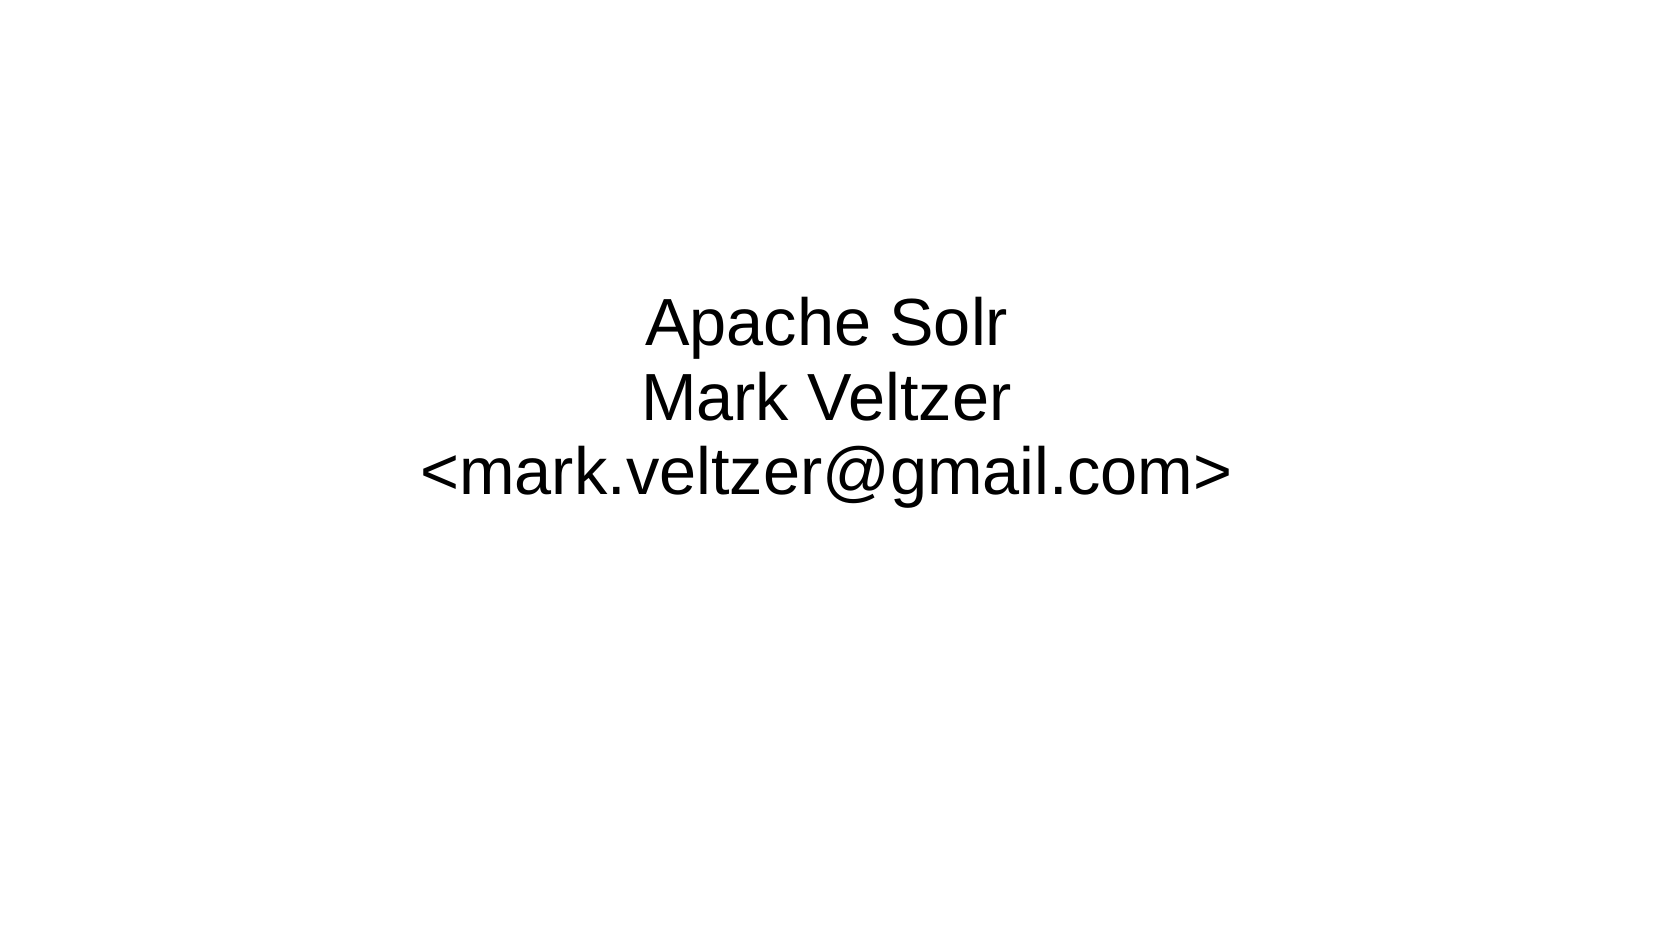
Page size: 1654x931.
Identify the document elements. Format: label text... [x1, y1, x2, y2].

subtitle Apache Solr Mark Veltzer <mark.veltzer@gmail.com> [82, 37, 1571, 757]
